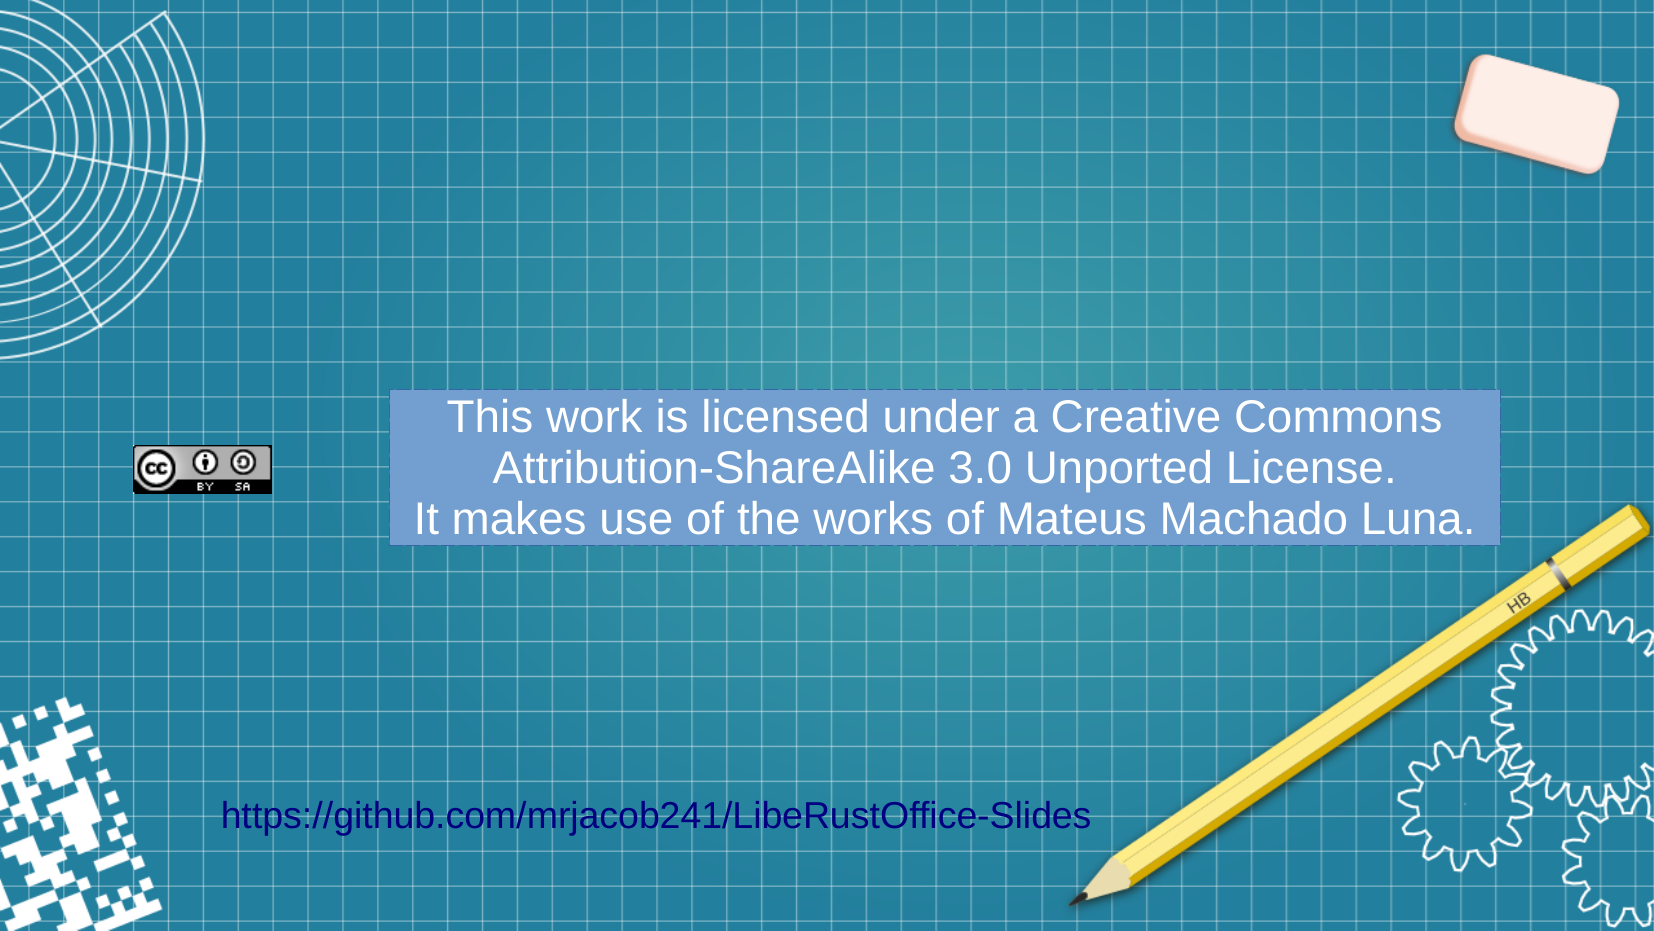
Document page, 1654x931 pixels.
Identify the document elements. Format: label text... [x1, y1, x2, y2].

picture [0, 0, 1654, 931]
title This work is licensed under a Creative Commons Attribution-ShareAlike 3.0 Unported License. It makes use of the works of Mateus Machado Luna. [389, 389, 1501, 546]
text_box https://github.com/mrjacob241/LibeRustOffice-Slides [150, 787, 1163, 887]
